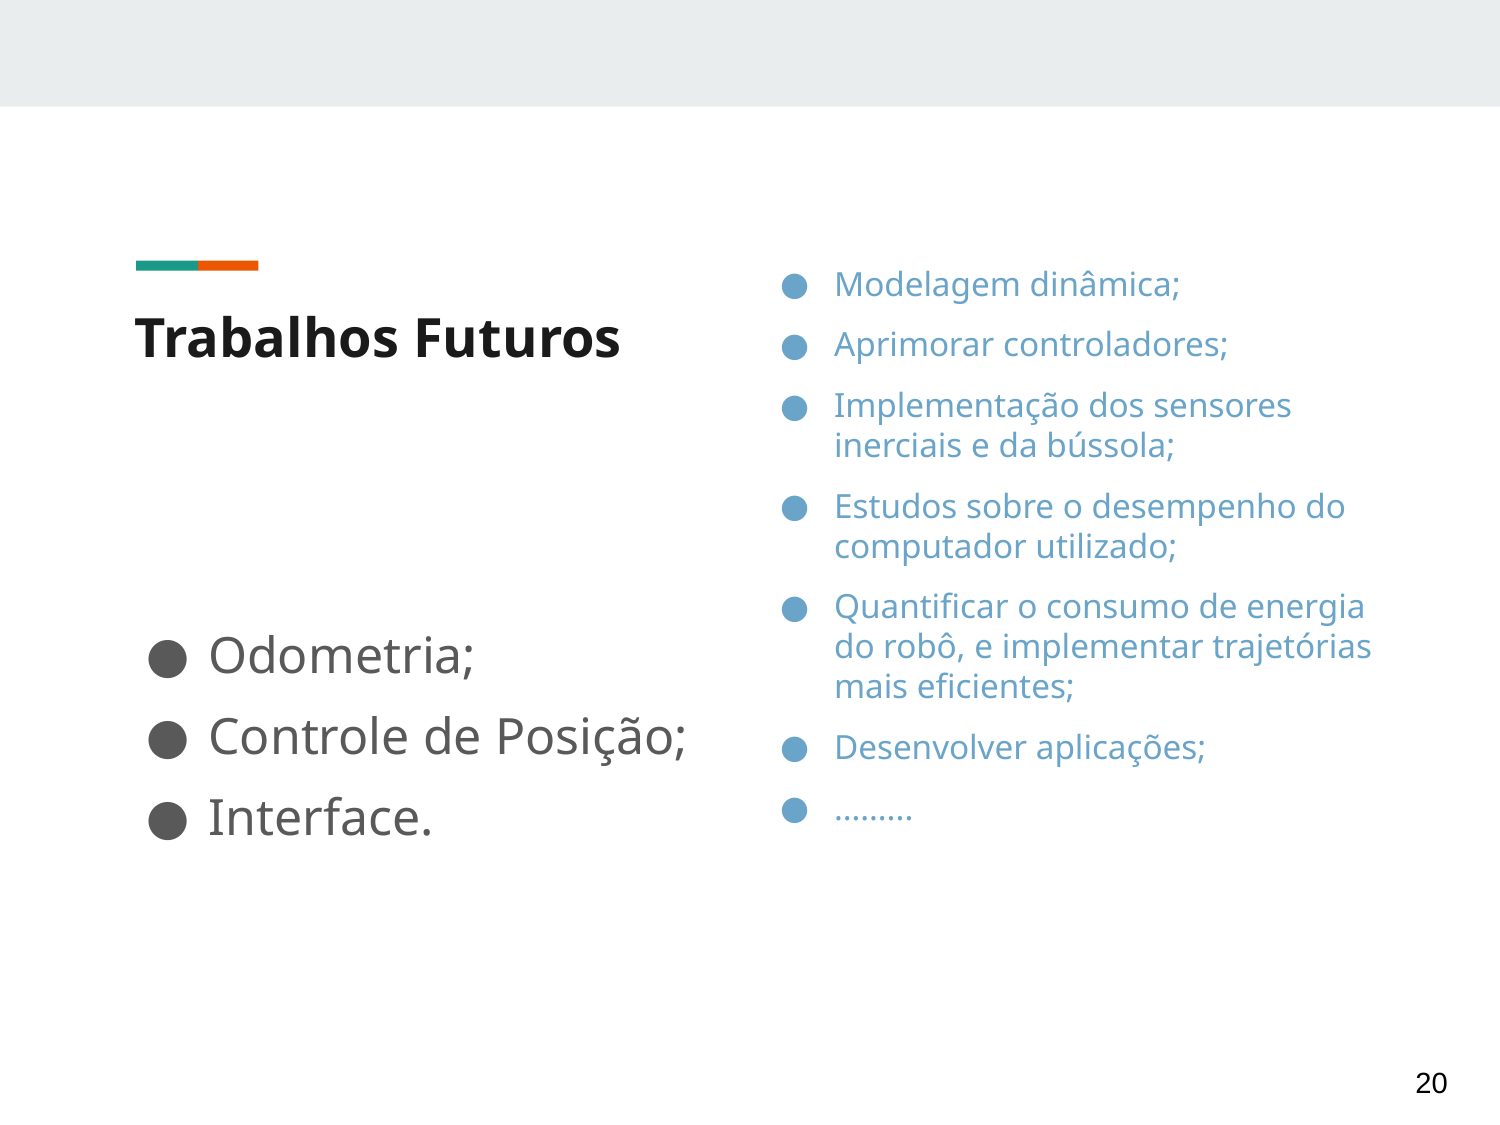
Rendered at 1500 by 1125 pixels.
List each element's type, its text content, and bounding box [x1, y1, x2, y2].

list Modelagem dinâmica; Aprimorar controladores; Implementação dos sensores inerciais e da bússola; Estudos sobre o desempenho do computador utilizado; Quantificar o consumo de energia do robô, e implementar trajetórias mais eficientes; Desenvolver aplicações; ……... [744, 247, 1429, 905]
title Trabalhos Futuros [119, 288, 662, 591]
list Odometria; Controle de Posição; Interface. [118, 608, 803, 958]
slide_number <number> [1400, 1038, 1491, 1125]
